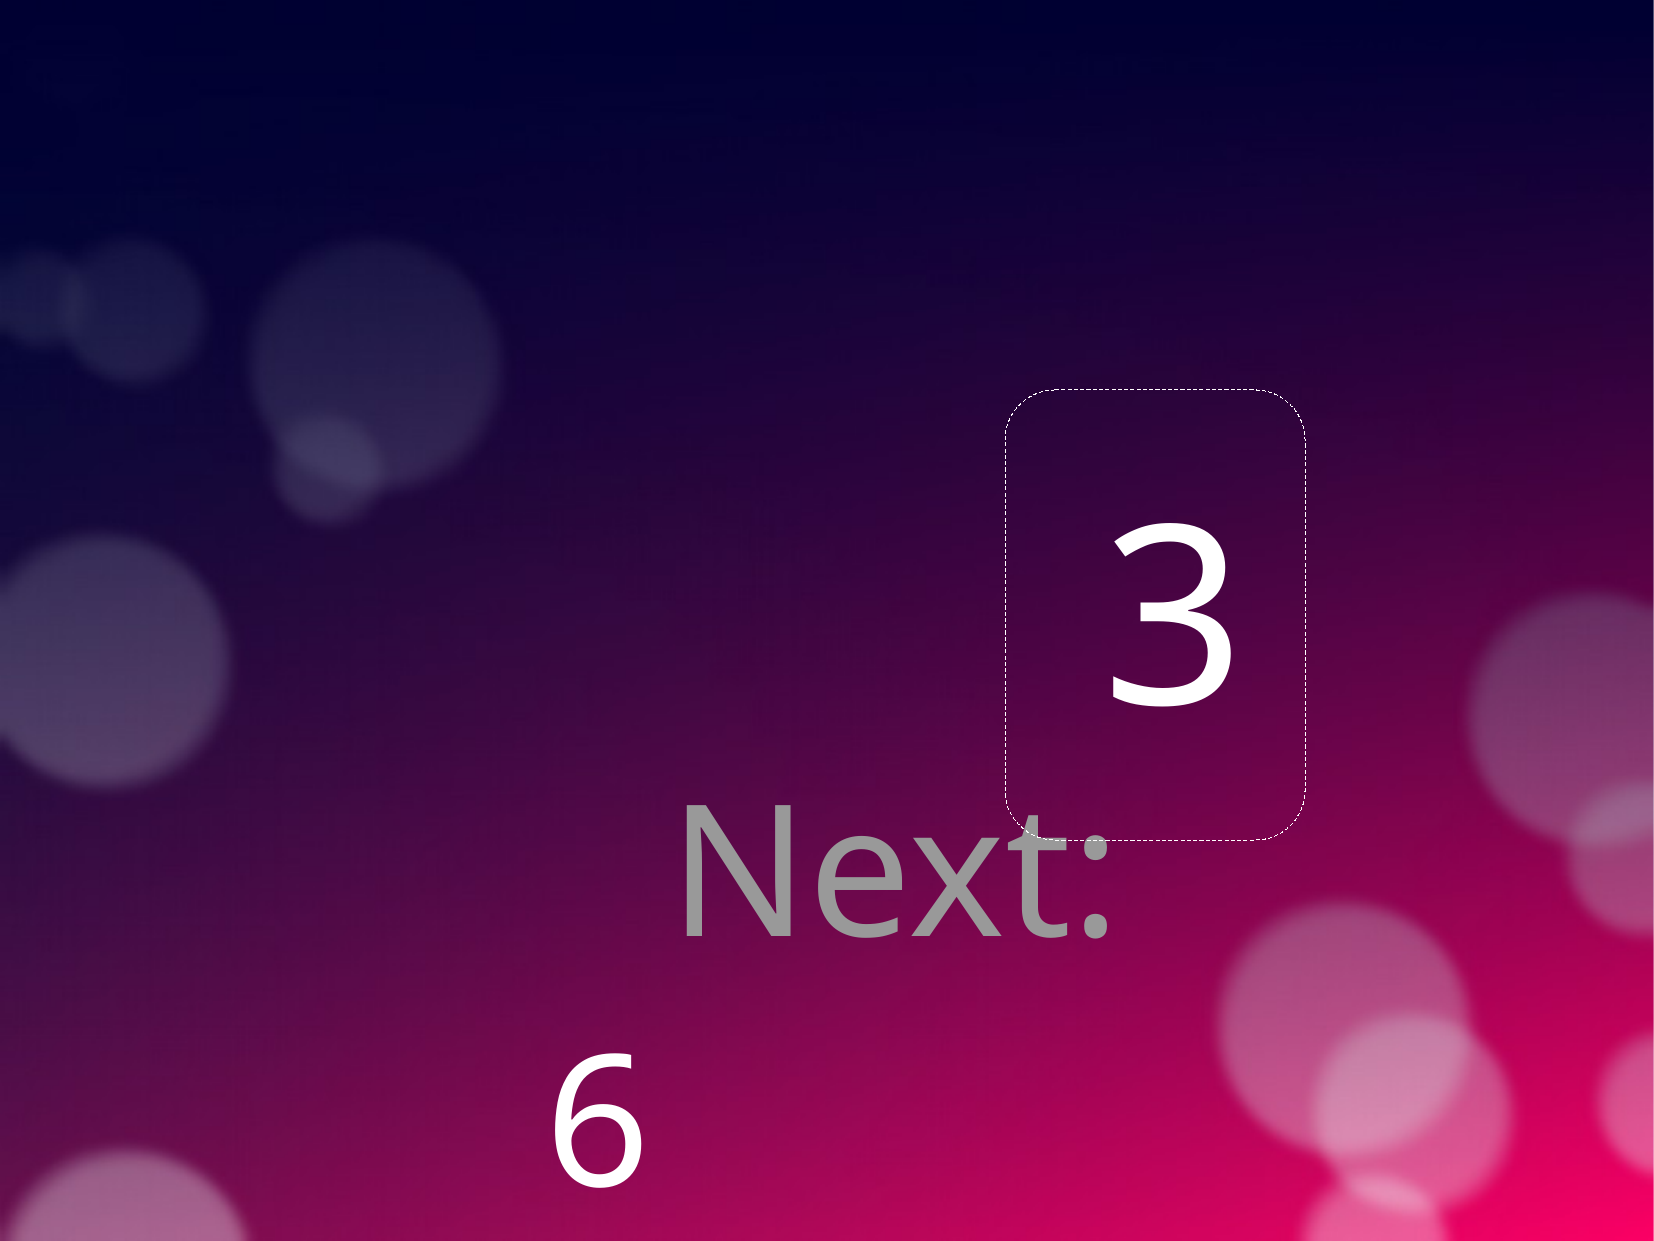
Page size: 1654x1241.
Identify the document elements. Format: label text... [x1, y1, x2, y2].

title 3 [885, 360, 1261, 856]
title Next: 6 [510, 839, 1246, 1141]
picture [0, 0, 1654, 1241]
